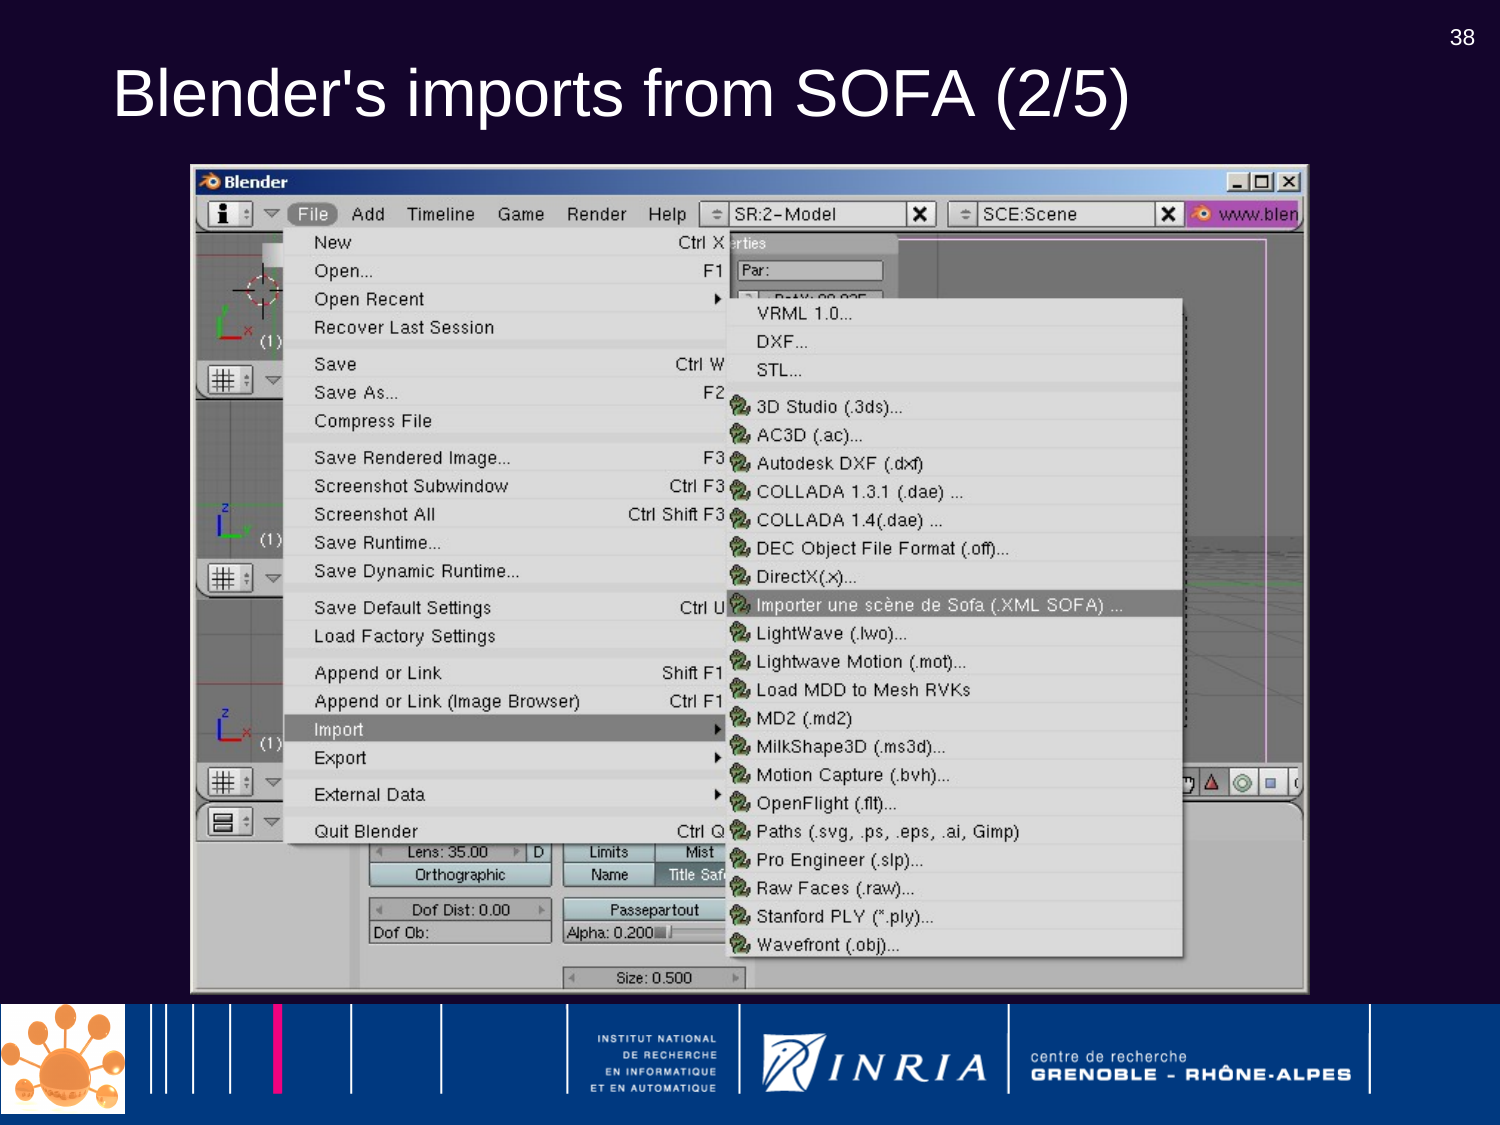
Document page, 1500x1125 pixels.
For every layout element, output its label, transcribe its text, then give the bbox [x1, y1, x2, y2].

picture [0, 1004, 1500, 1125]
title Blender's imports from SOFA (2/5) [112, 7, 1474, 181]
picture [190, 181, 1310, 995]
